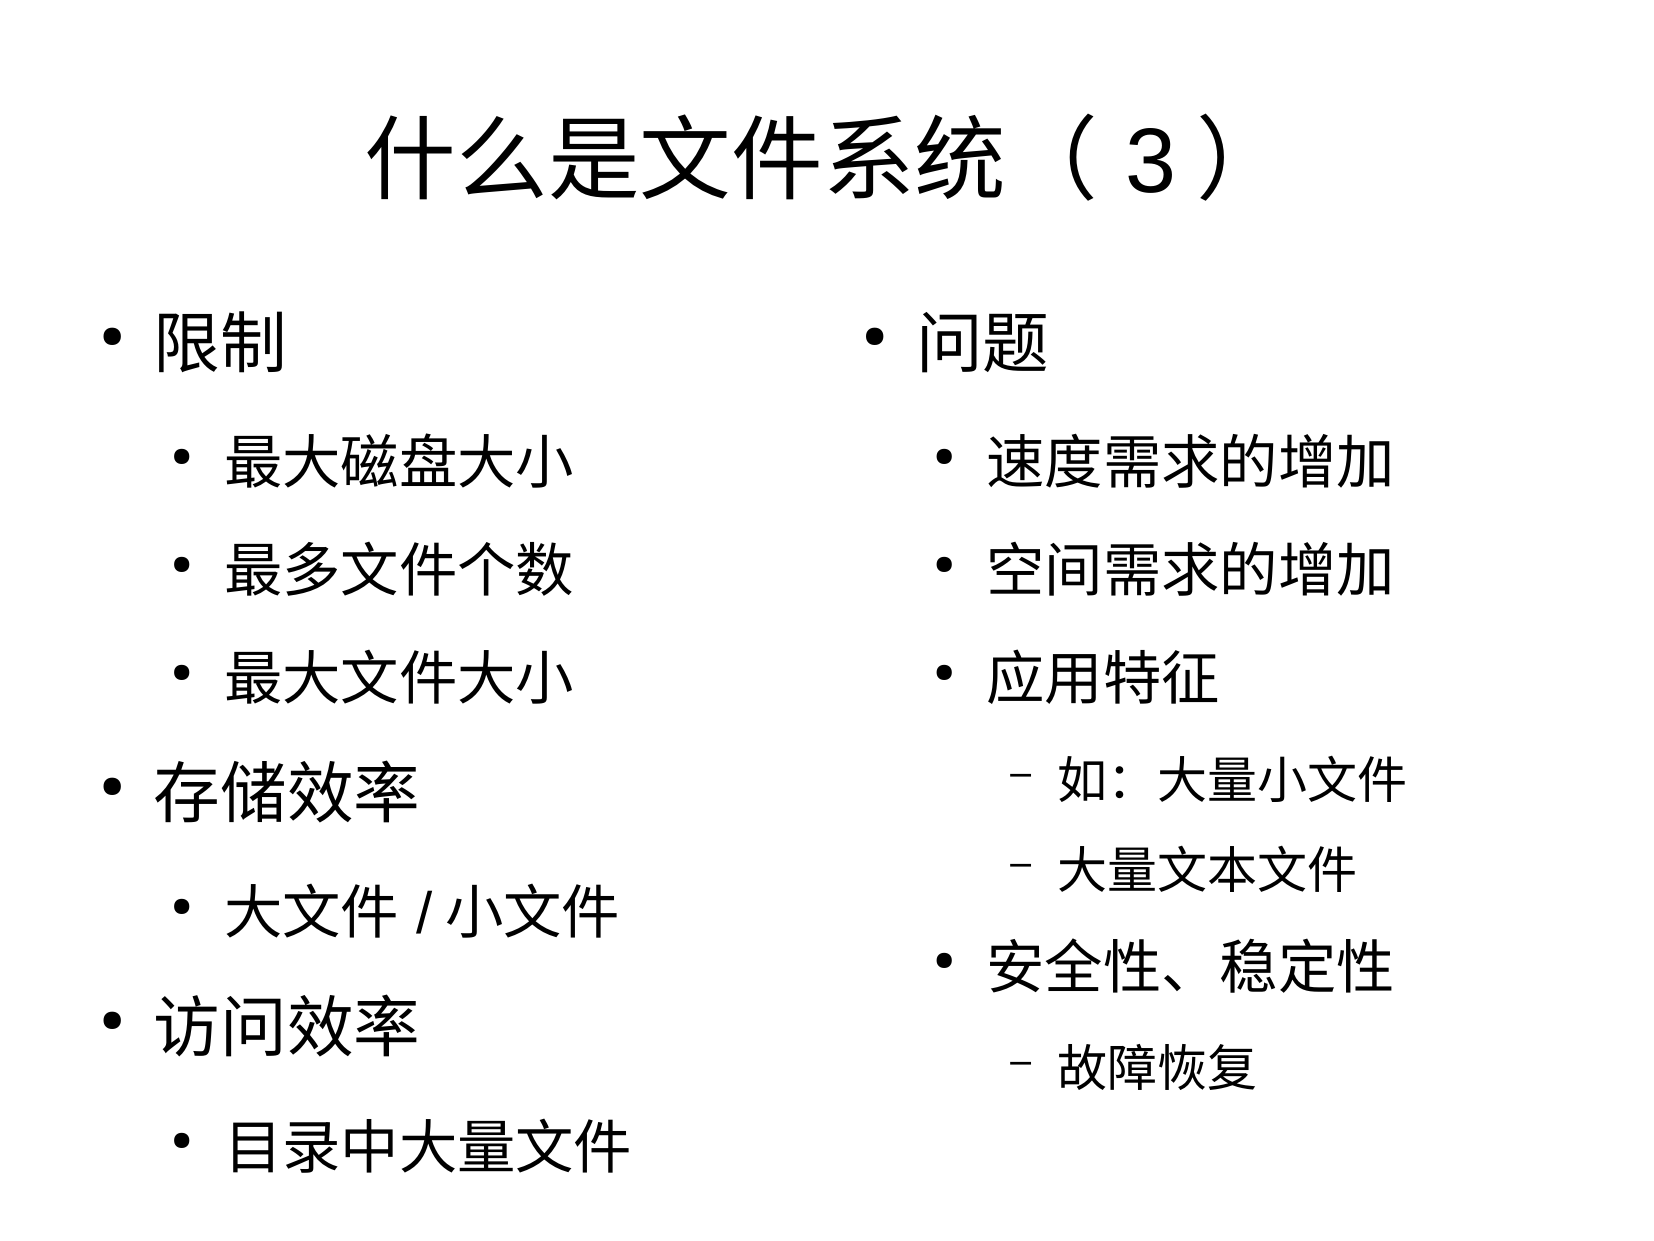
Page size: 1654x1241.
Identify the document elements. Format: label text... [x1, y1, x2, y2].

title 什么是文件系统（3） [82, 49, 1571, 257]
list 问题 速度需求的增加 空间需求的增加 应用特征 如：大量小文件 大量文本文件 安全性、稳定性 故障恢复 [845, 290, 1572, 1094]
list 限制 最大磁盘大小 最多文件个数 最大文件大小 存储效率 大文件/小文件 访问效率 目录中大量文件 [82, 290, 809, 1109]
